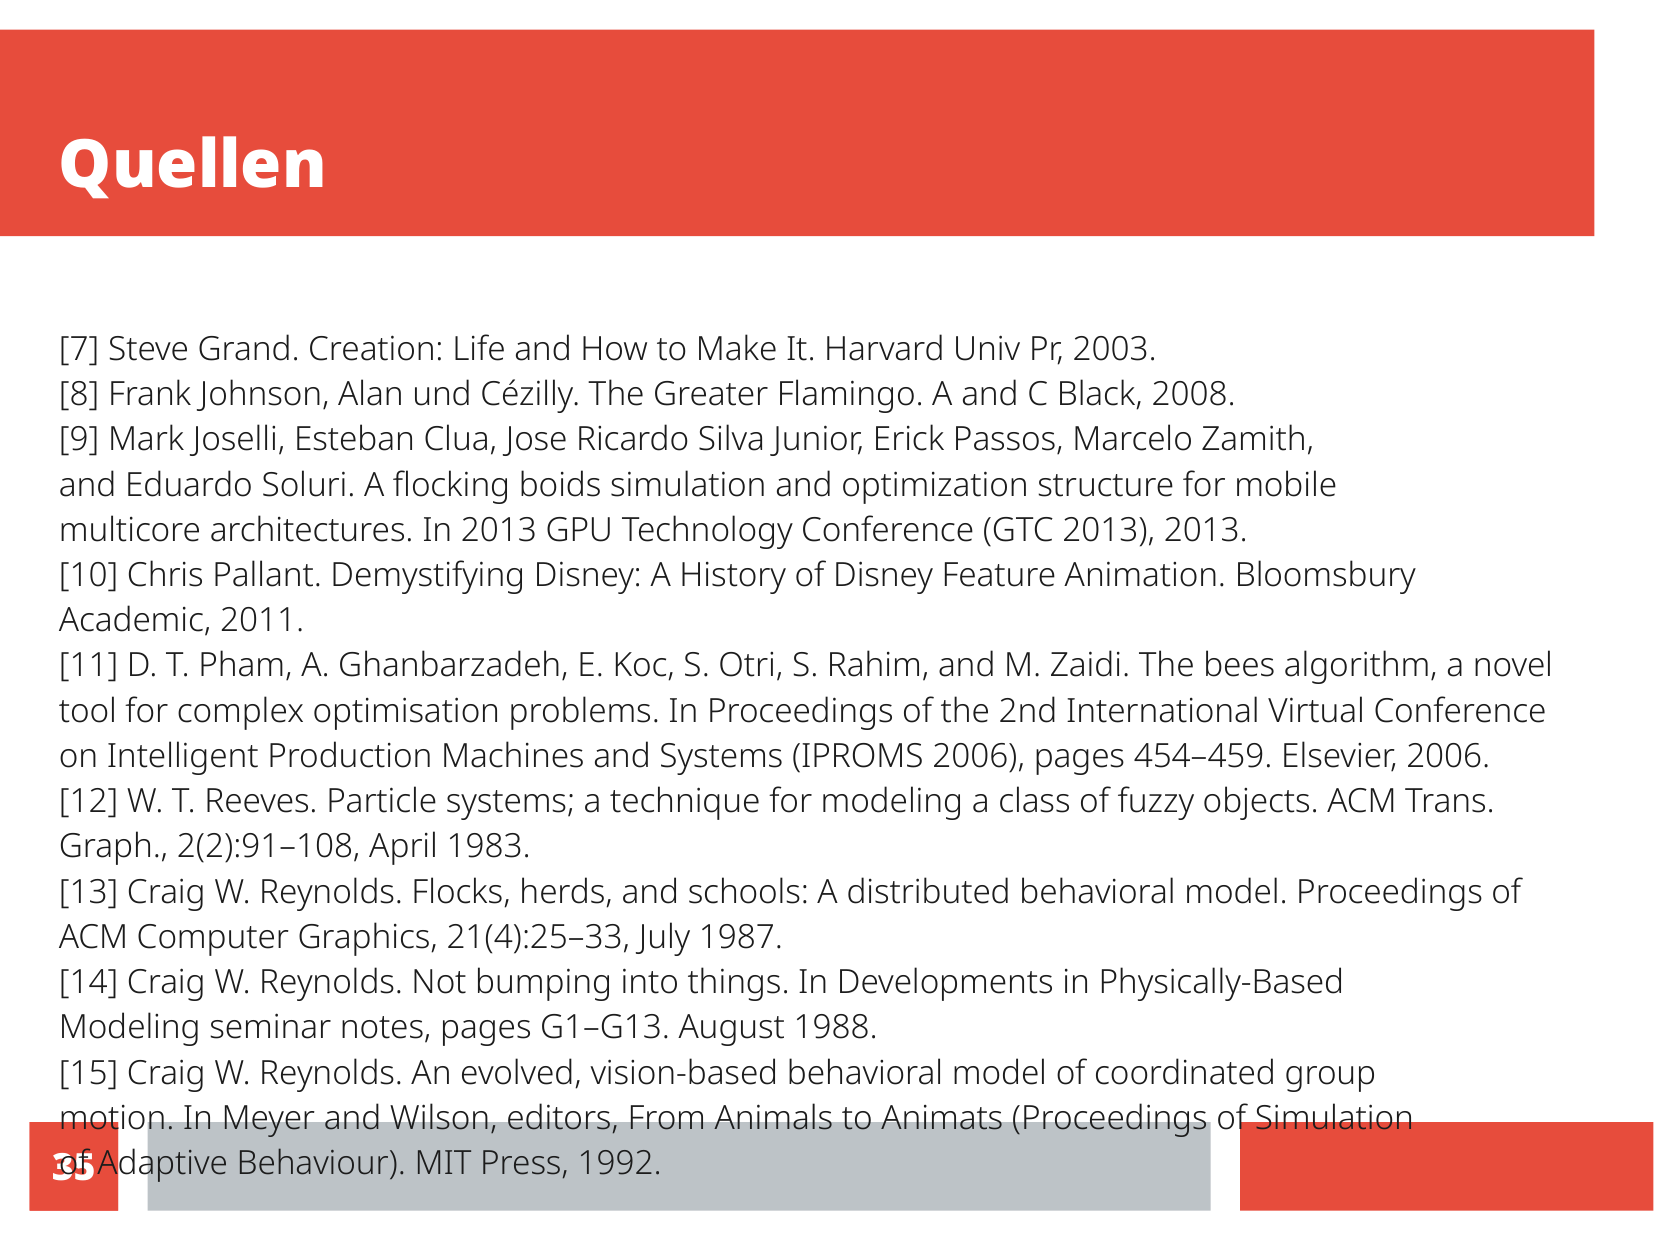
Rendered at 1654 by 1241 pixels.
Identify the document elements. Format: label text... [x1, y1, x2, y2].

title Quellen [59, 49, 1595, 207]
subtitle [7] Steve Grand. Creation: Life and How to Make It. Harvard Univ Pr, 2003. [8] Frank Johnson, Alan und Cézilly. The Greater Flamingo. A and C Black, 2008. [9] Mark Joselli, Esteban Clua, Jose Ricardo Silva Junior, Erick Passos, Marcelo Zamith, and Eduardo Soluri. A flocking boids simulation and optimization structure for mobile multicore architectures. In 2013 GPU Technology Conference (GTC 2013), 2013. [10] Chris Pallant. Demystifying Disney: A History of Disney Feature Animation. Bloomsbury Academic, 2011. [11] D. T. Pham, A. Ghanbarzadeh, E. Koc, S. Otri, S. Rahim, and M. Zaidi. The bees algorithm, a novel tool for complex optimisation problems. In Proceedings of the 2nd International Virtual Conference on Intelligent Production Machines and Systems (IPROMS 2006), pages 454–459. Elsevier, 2006. [12] W. T. Reeves. Particle systems; a technique for modeling a class of fuzzy objects. ACM Trans. Graph., 2(2):91–108, April 1983. [13] Craig W. Reynolds. Flocks, herds, and schools: A distributed behavioral model. Proceedings of ACM Computer Graphics, 21(4):25–33, July 1987. [14] Craig W. Reynolds. Not bumping into things. In Developments in Physically-Based Modeling seminar notes, pages G1–G13. August 1988. [15] Craig W. Reynolds. An evolved, vision-based behavioral model of coordinated group motion. In Meyer and Wilson, editors, From Animals to Animats (Proceedings of Simulation of Adaptive Behaviour). MIT Press, 1992. [59, 324, 1565, 1105]
